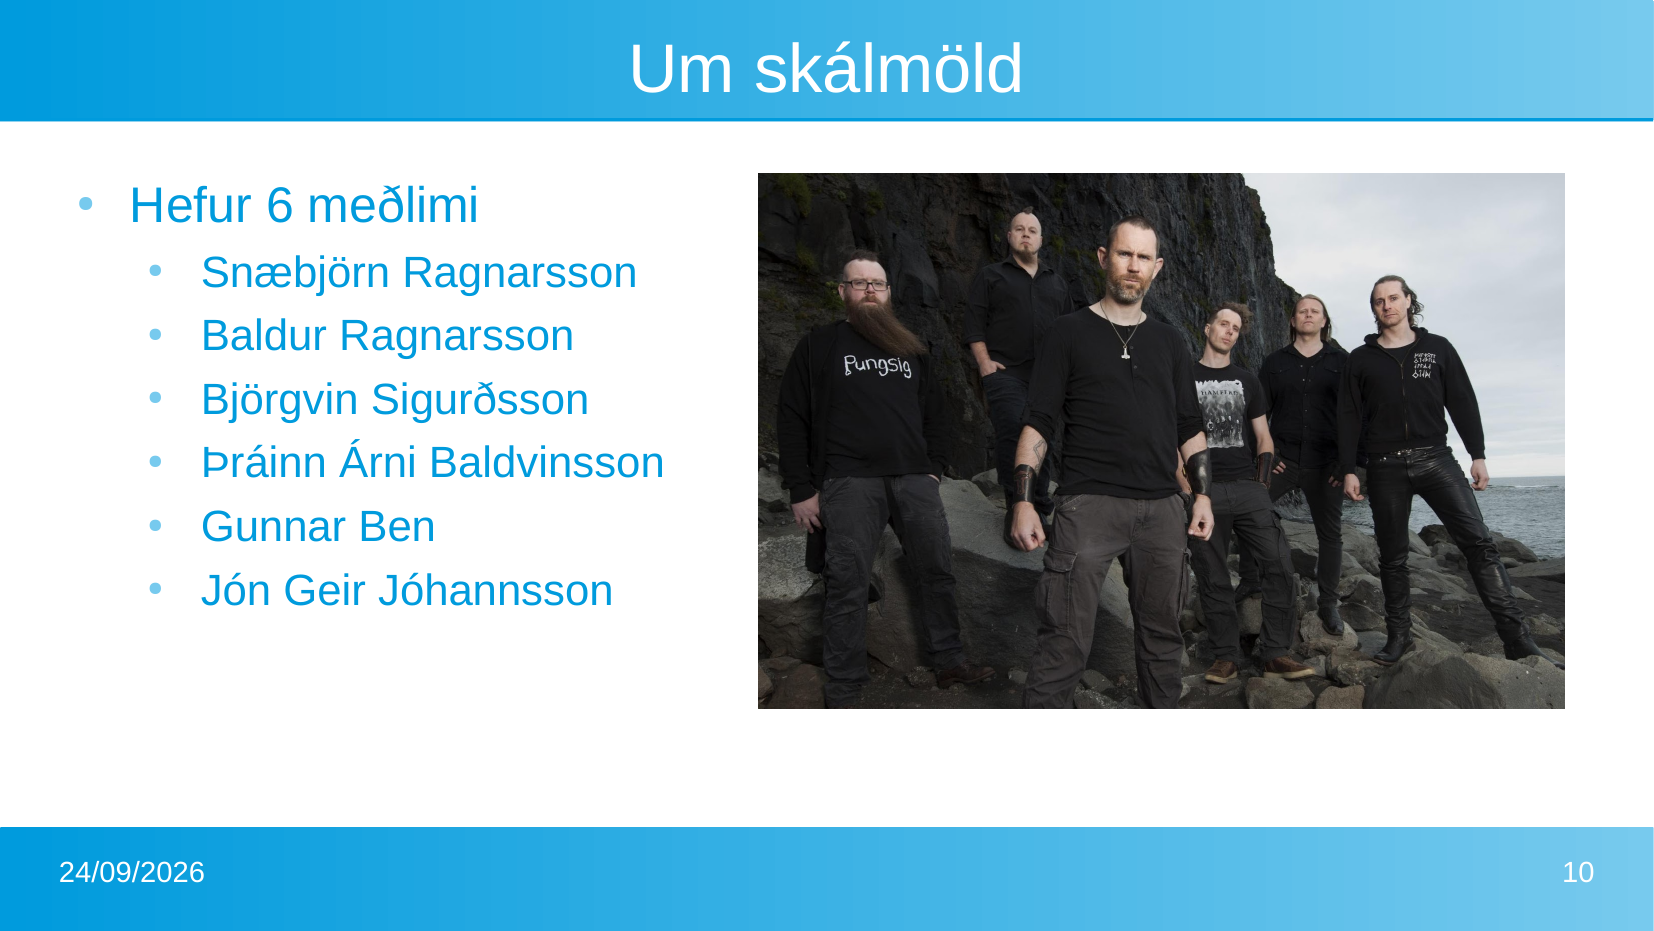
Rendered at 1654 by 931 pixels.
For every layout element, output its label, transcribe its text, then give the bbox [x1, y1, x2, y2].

picture [758, 173, 1565, 709]
list Hefur 6 meðlimi Snæbjörn Ragnarsson Baldur Ragnarsson Björgvin Sigurðsson Þráinn Árni Baldvinsson Gunnar Ben Jón Geir Jóhannsson [59, 177, 1595, 768]
title Um skálmöld [59, 29, 1595, 108]
